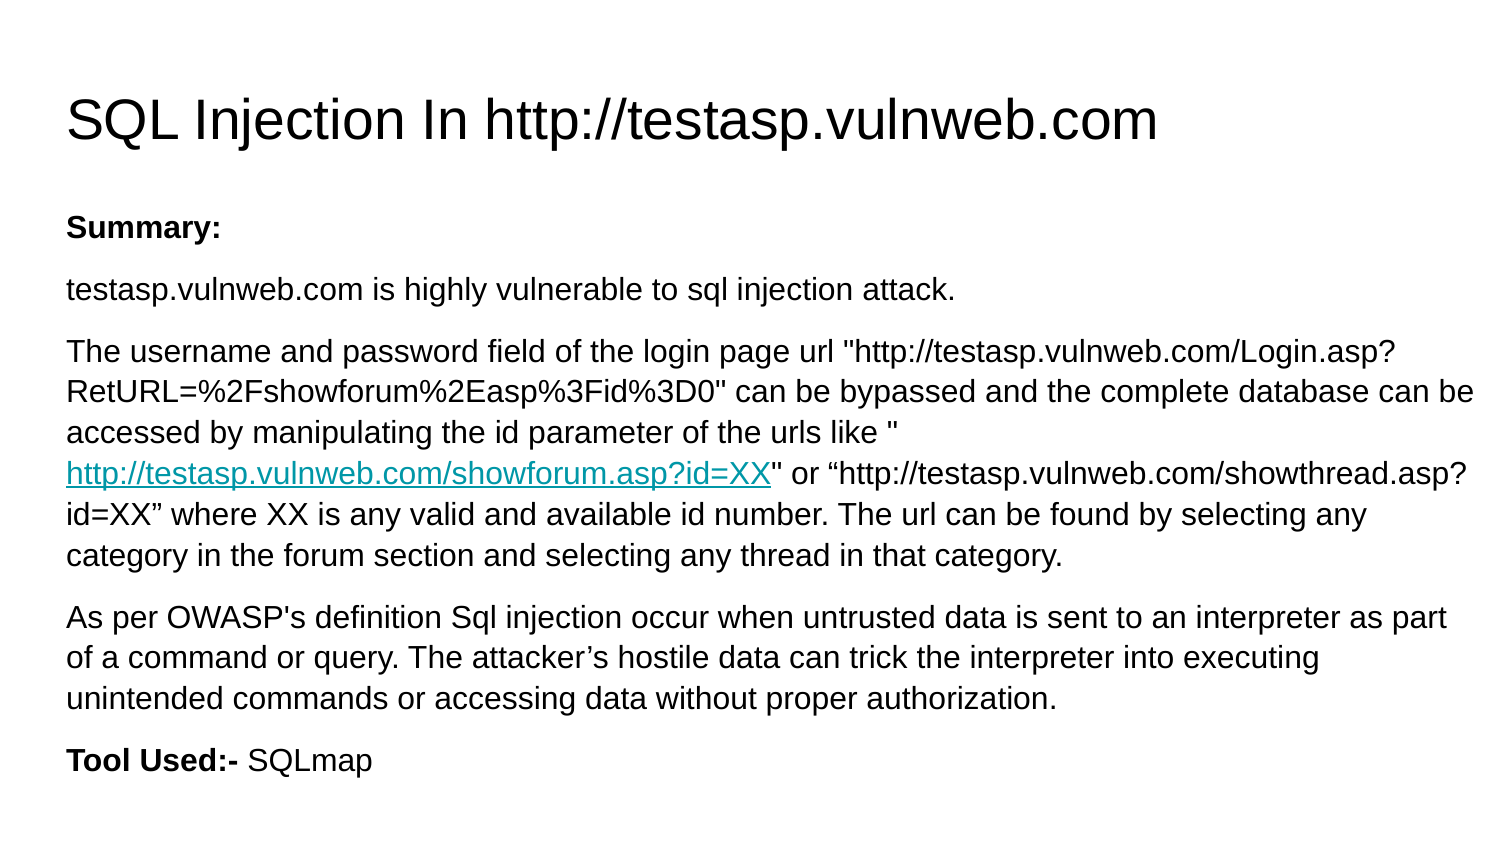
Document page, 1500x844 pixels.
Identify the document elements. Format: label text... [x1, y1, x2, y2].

list Summary: testasp.vulnweb.com is highly vulnerable to sql injection attack. The username and password field of the login page url "http://testasp.vulnweb.com/Login.asp?RetURL=%2Fshowforum%2Easp%3Fid%3D0" can be bypassed and the complete database can be accessed by manipulating the id parameter of the urls like "http://testasp.vulnweb.com/showforum.asp?id=XX" or “http://testasp.vulnweb.com/showthread.asp?id=XX” where XX is any valid and available id number. The url can be found by selecting any category in the forum section and selecting any thread in that category. As per OWASP's definition Sql injection occur when untrusted data is sent to an interpreter as part of a command or query. The attacker’s hostile data can trick the interpreter into executing unintended commands or accessing data without proper authorization. Tool Used:- SQLmap [51, 189, 1490, 827]
title SQL Injection In http://testasp.vulnweb.com [51, 72, 1449, 167]
